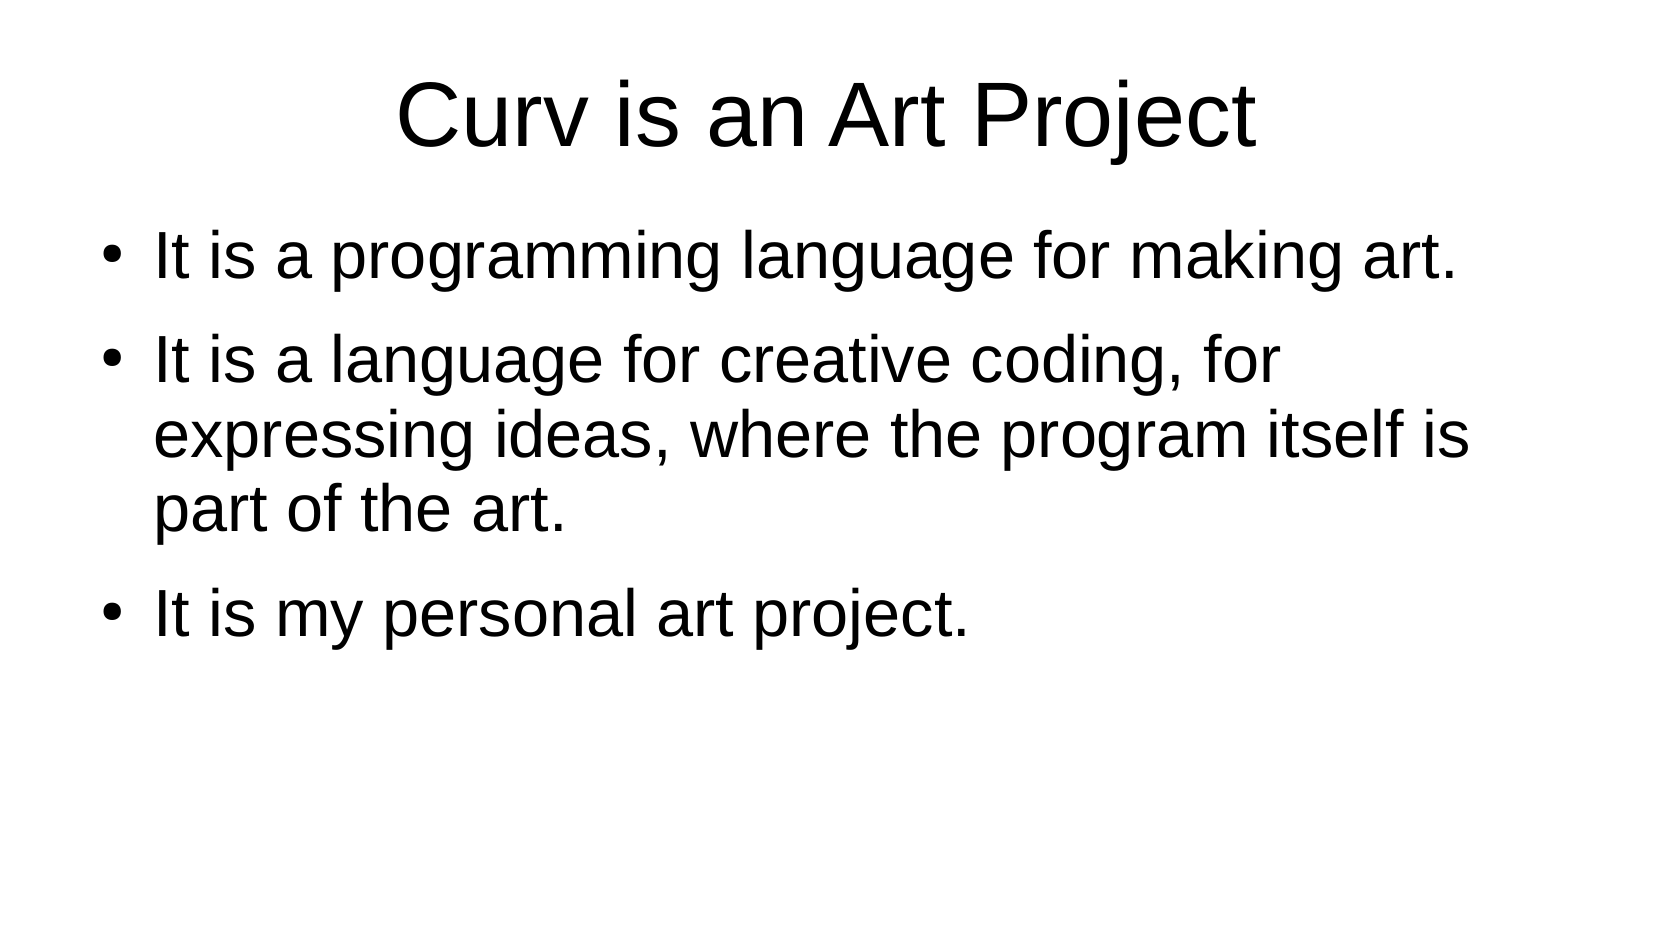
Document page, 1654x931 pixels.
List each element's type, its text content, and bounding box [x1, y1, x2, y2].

title Curv is an Art Project [82, 37, 1571, 193]
list It is a programming language for making art. It is a language for creative coding, for expressing ideas, where the program itself is part of the art. It is my personal art project. [82, 217, 1571, 758]
